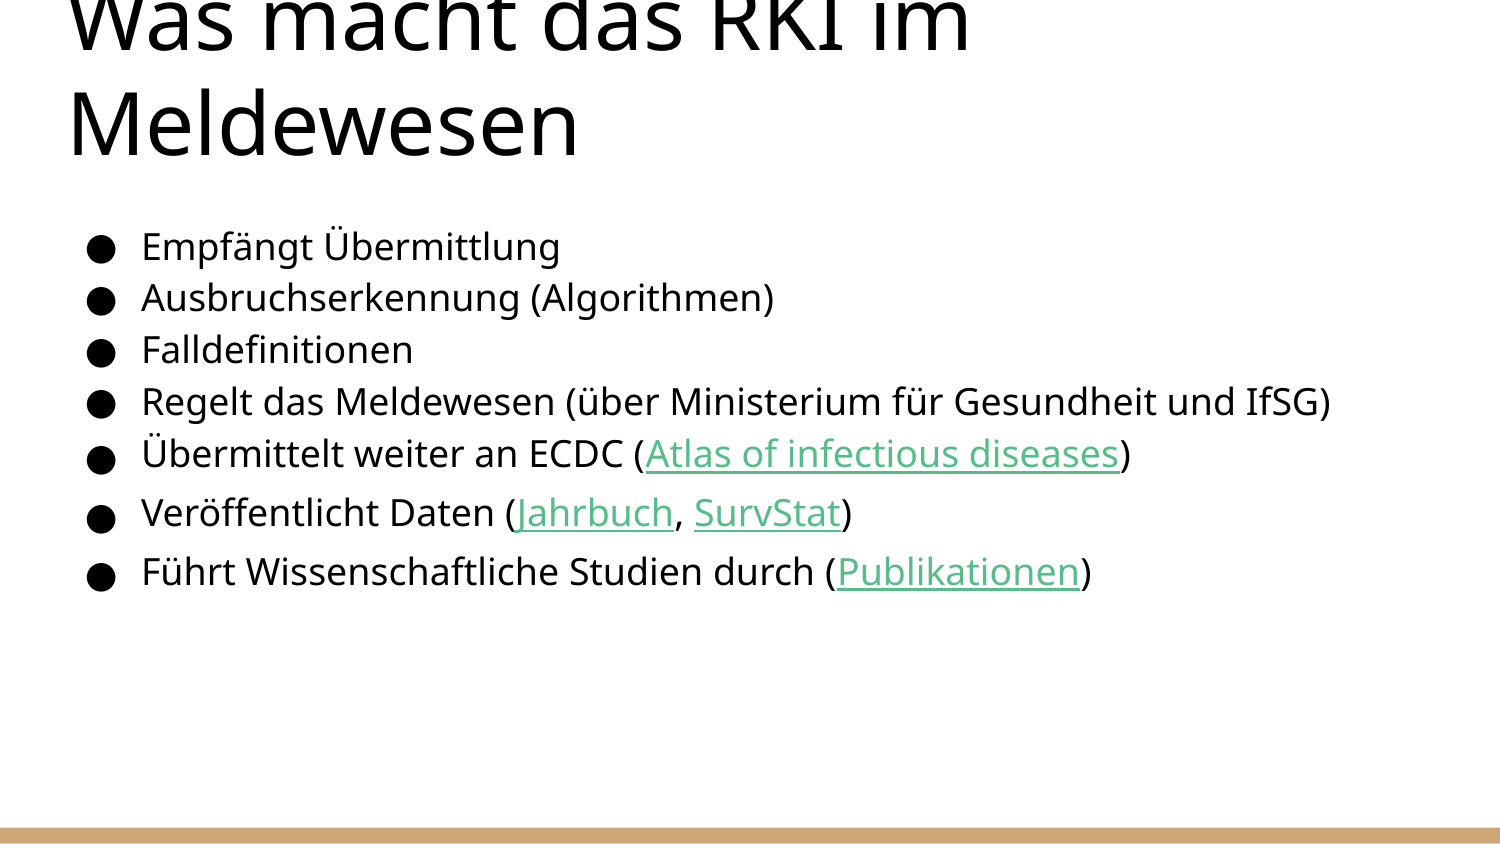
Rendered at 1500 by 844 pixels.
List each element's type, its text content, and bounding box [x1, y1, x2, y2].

title Was macht das RKI im Meldewesen [51, 51, 1449, 189]
list Empfängt Übermittlung Ausbruchserkennung (Algorithmen) Falldefinitionen Regelt das Meldewesen (über Ministerium für Gesundheit und IfSG) Übermittelt weiter an ECDC (Atlas of infectious diseases) Veröffentlicht Daten (Jahrbuch, SurvStat) Führt Wissenschaftliche Studien durch (Publikationen) [51, 200, 1449, 752]
